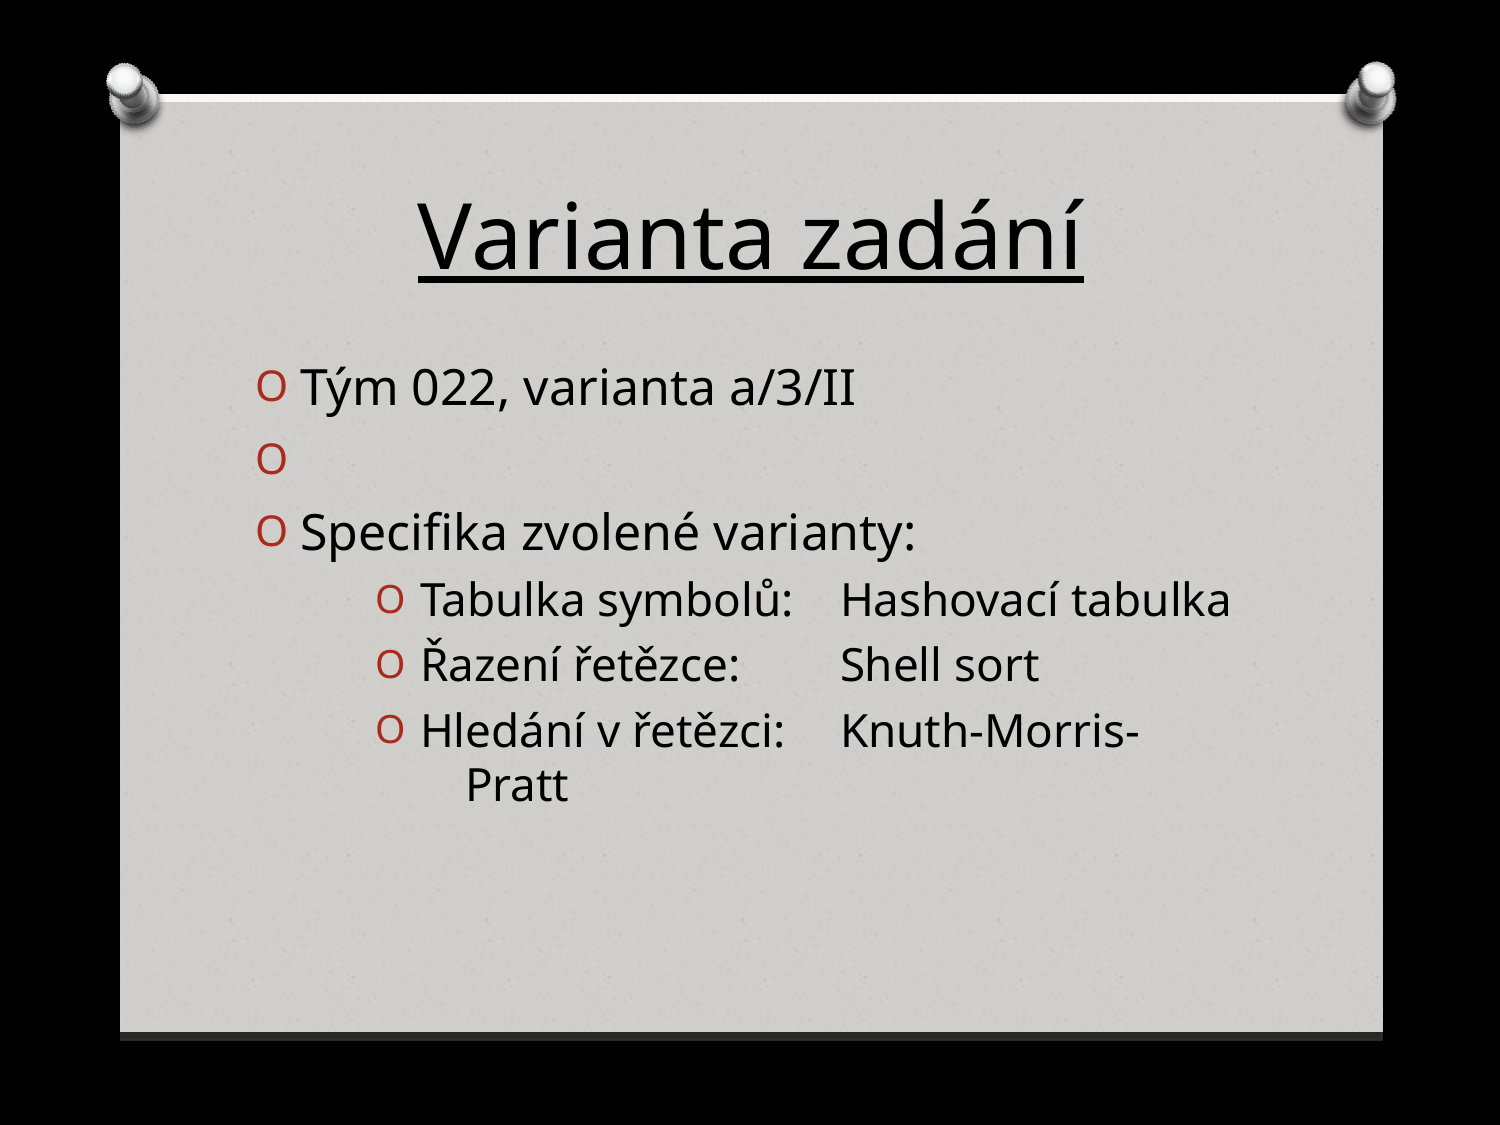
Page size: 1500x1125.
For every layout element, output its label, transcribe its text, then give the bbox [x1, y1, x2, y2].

title Varianta zadání [179, 134, 1323, 332]
list Tým 022, varianta a/3/II Specifika zvolené varianty: Tabulka symbolů: Hashovací tabulka Řazení řetězce: Shell sort Hledání v řetězci: Knuth-Morris-Pratt [240, 347, 1257, 939]
